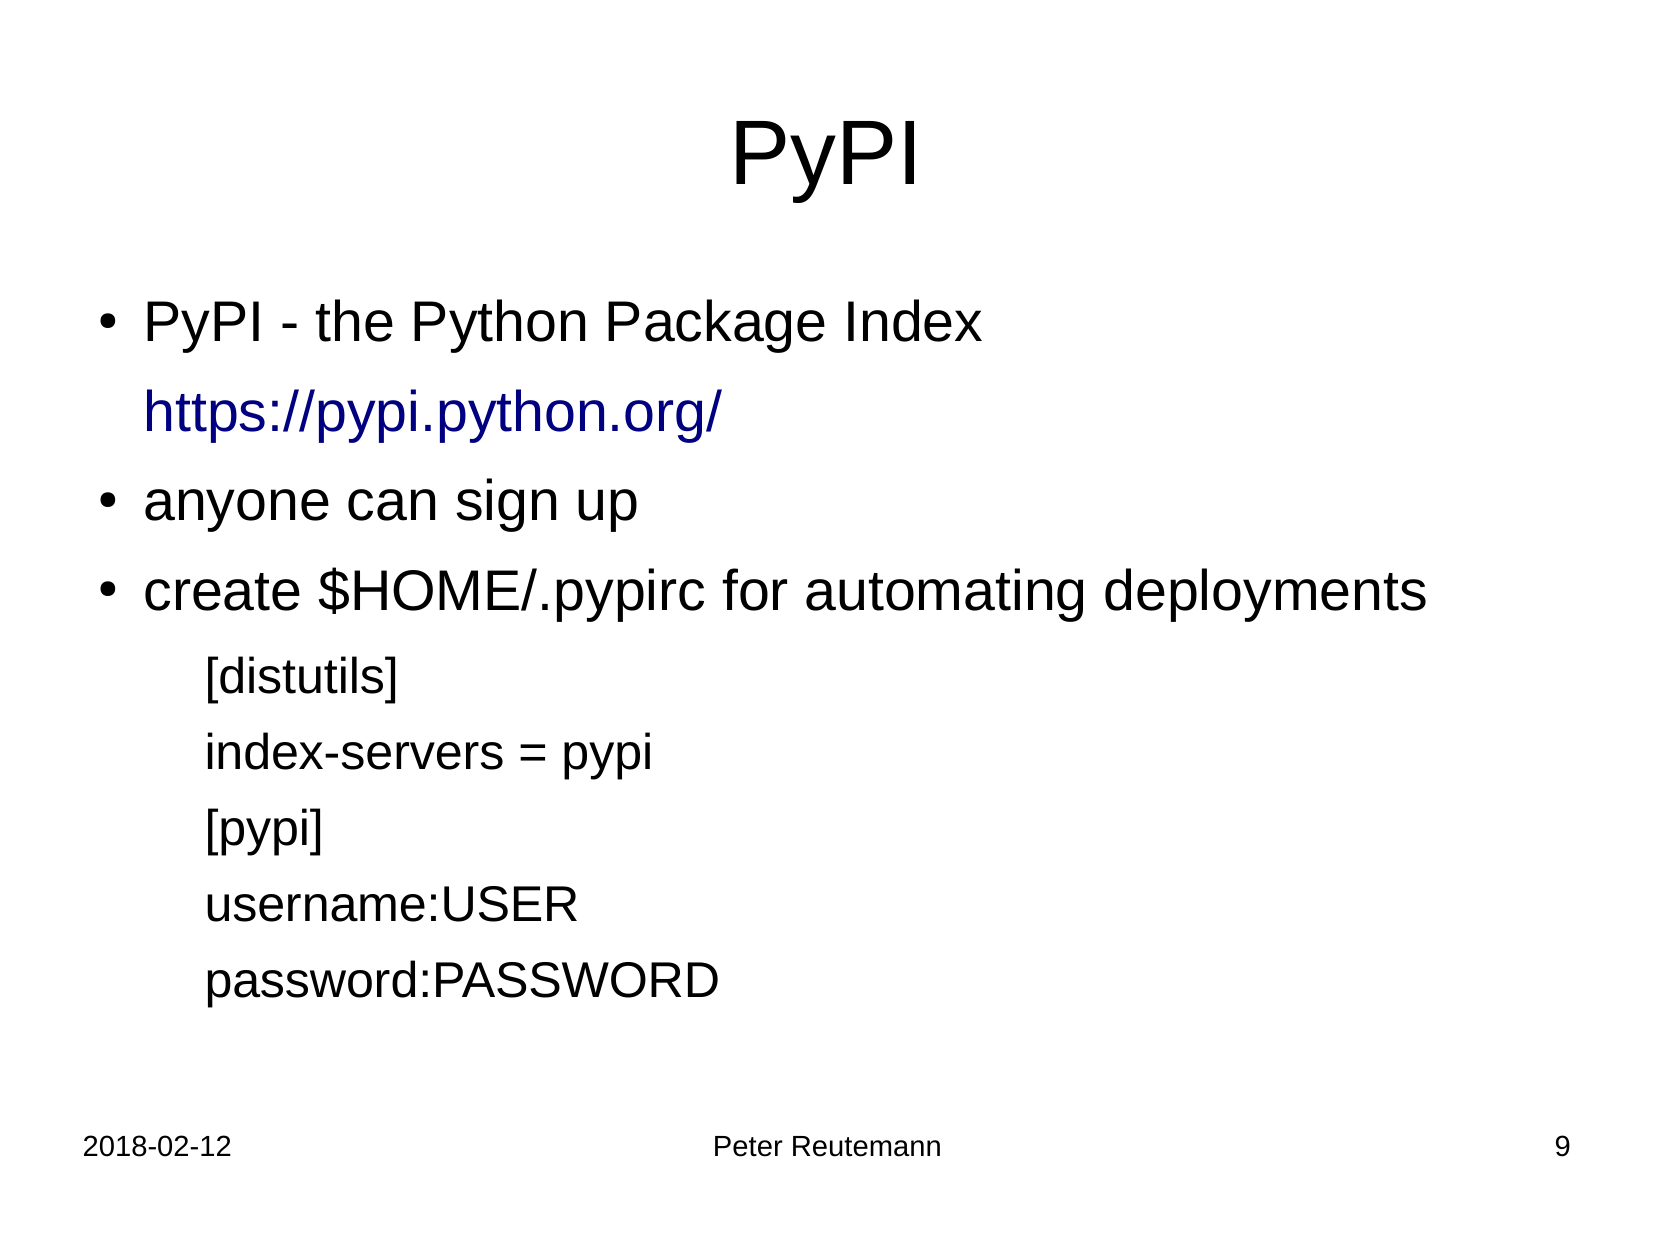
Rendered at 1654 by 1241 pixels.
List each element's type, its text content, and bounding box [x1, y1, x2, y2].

list PyPI - the Python Package Index https://pypi.python.org/ anyone can sign up create $HOME/.pypirc for automating deployments [distutils] index-servers = pypi [pypi] username:USER password:PASSWORD [82, 290, 1538, 1010]
title PyPI [82, 49, 1571, 257]
